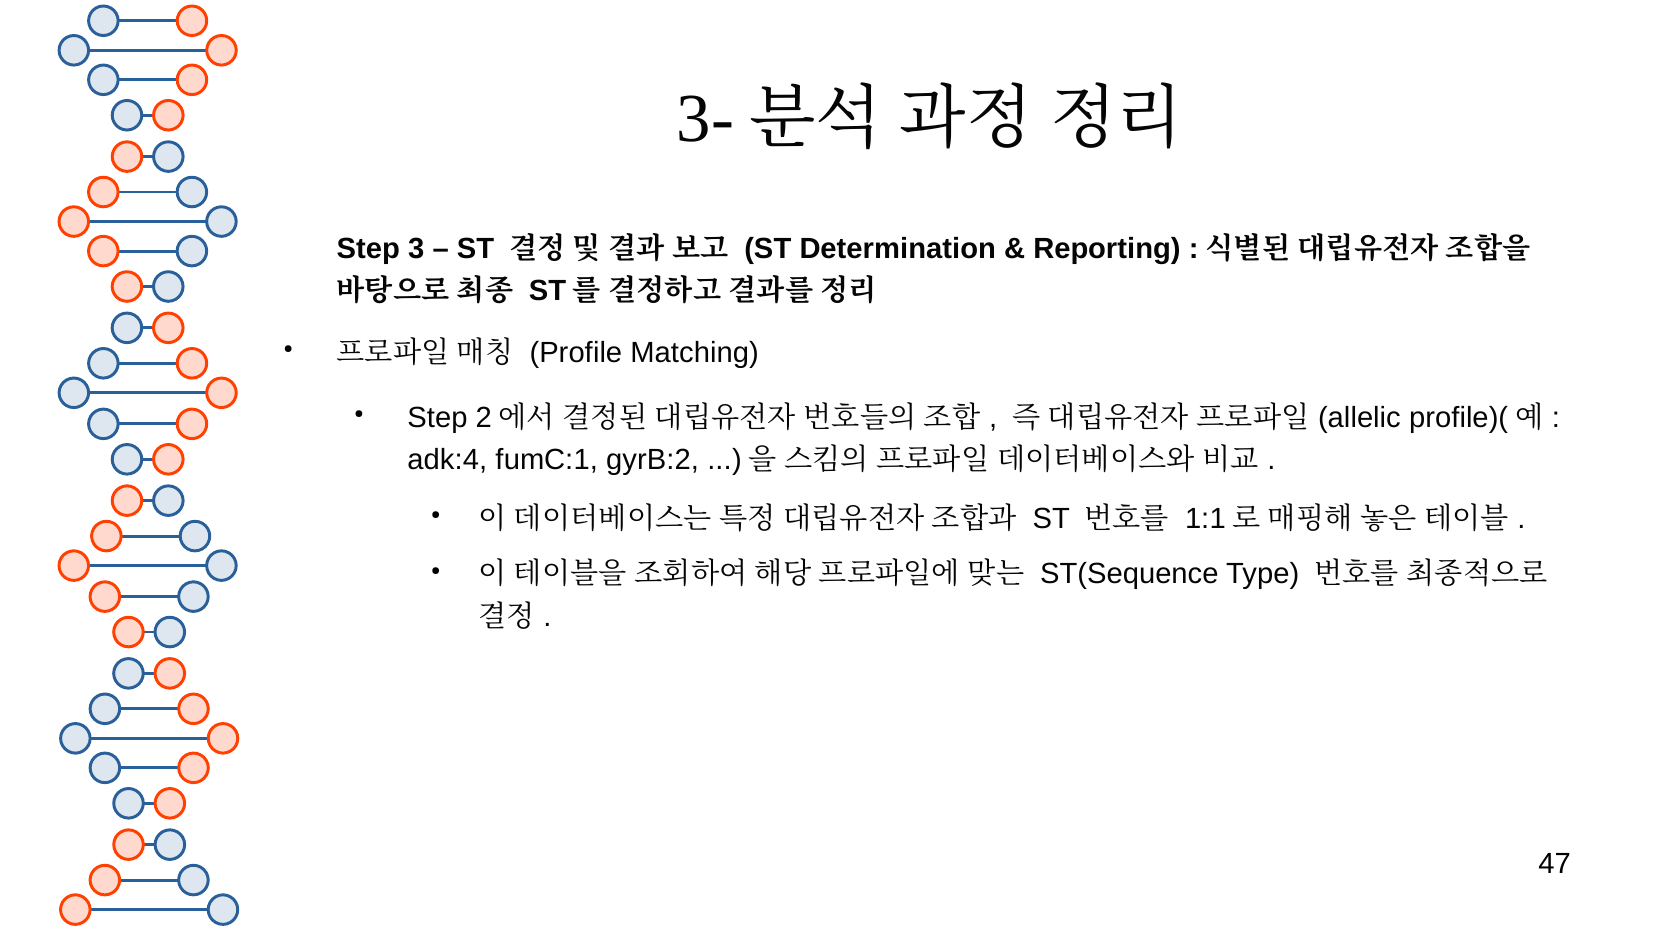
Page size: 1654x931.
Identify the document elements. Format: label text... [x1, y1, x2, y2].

list Step 3 – ST 결정 및 결과 보고 (ST Determination & Reporting) :식별된 대립유전자 조합을 바탕으로 최종 ST를 결정하고 결과를 정리 프로파일 매칭 (Profile Matching) Step 2에서 결정된 대립유전자 번호들의 조합, 즉 대립유전자 프로파일(allelic profile)(예: adk:4, fumC:1, gyrB:2, ...)을 스킴의 프로파일 데이터베이스와 비교. 이 데이터베이스는 특정 대립유전자 조합과 ST 번호를 1:1로 매핑해 놓은 테이블. 이 테이블을 조회하여 해당 프로파일에 맞는 ST(Sequence Type) 번호를 최종적으로 결정. [265, 224, 1595, 826]
title 3-분석 과정 정리 [265, 35, 1595, 189]
